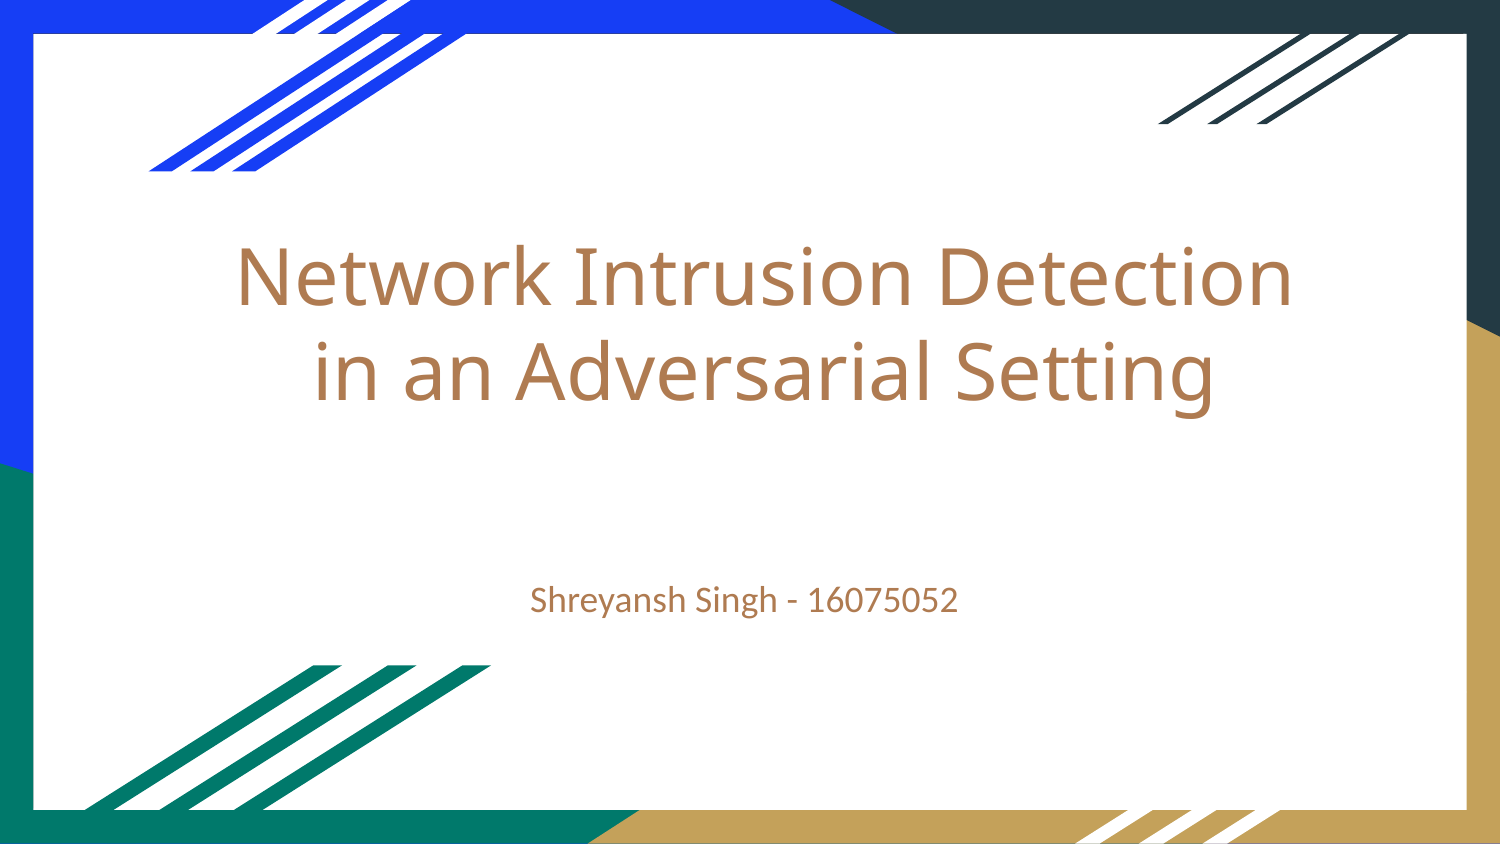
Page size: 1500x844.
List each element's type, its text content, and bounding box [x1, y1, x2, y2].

subtitle Shreyansh Singh - 16075052 [304, 559, 1185, 646]
title Network Intrusion Detection in an Adversarial Setting [200, 202, 1330, 440]
